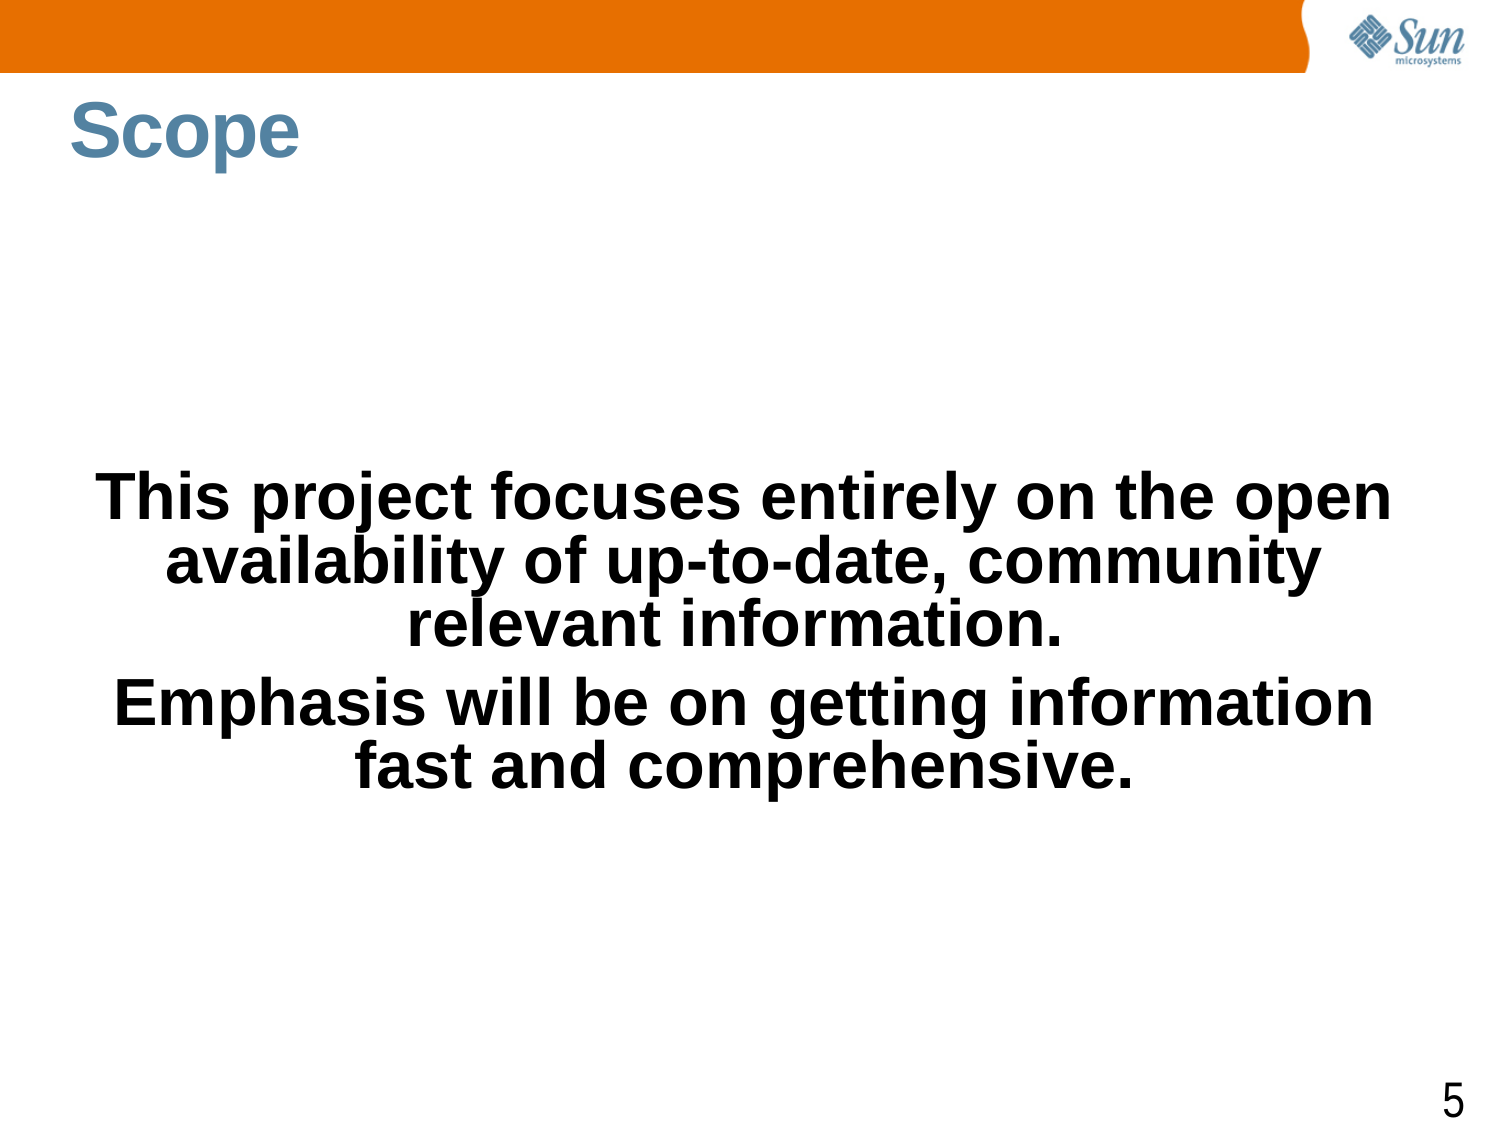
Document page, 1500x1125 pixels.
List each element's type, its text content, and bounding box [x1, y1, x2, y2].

title Scope [69, 93, 1432, 198]
picture [0, 0, 1500, 73]
subtitle This project focuses entirely on the open availability of up-to-date, community relevant information. Emphasis will be on getting information fast and comprehensive. [76, 201, 1414, 1070]
